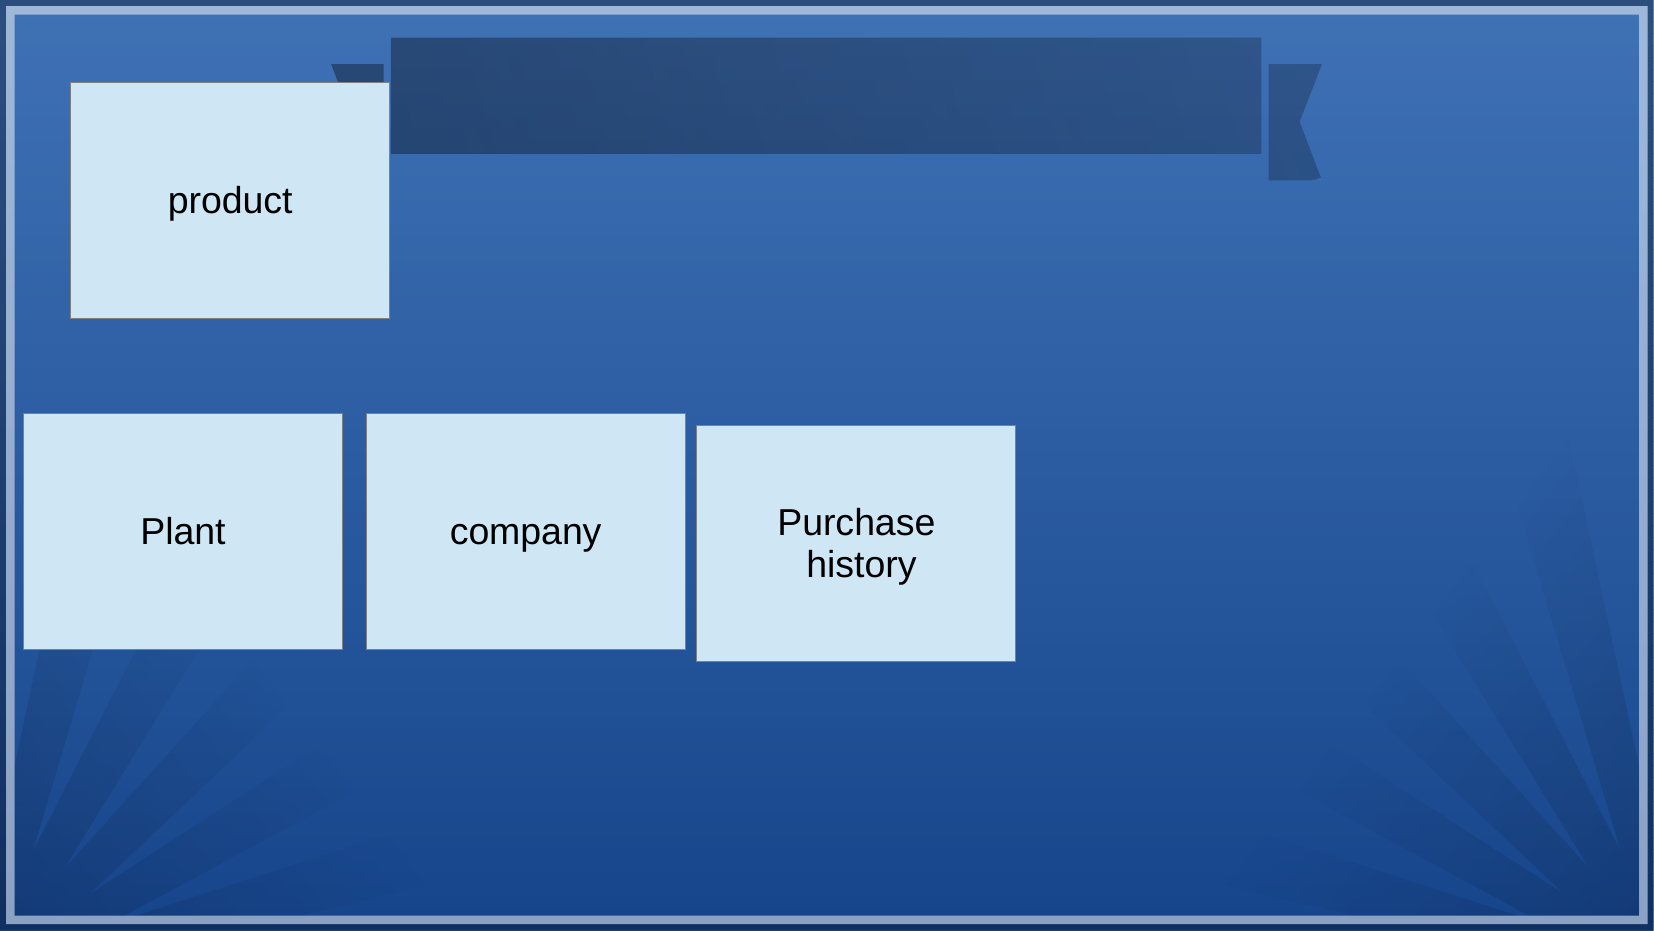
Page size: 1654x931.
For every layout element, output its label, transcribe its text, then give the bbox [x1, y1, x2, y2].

text_box Plant [23, 413, 343, 650]
text_box company [366, 413, 686, 650]
text_box product [70, 82, 390, 319]
text_box Purchase history [696, 425, 1016, 662]
